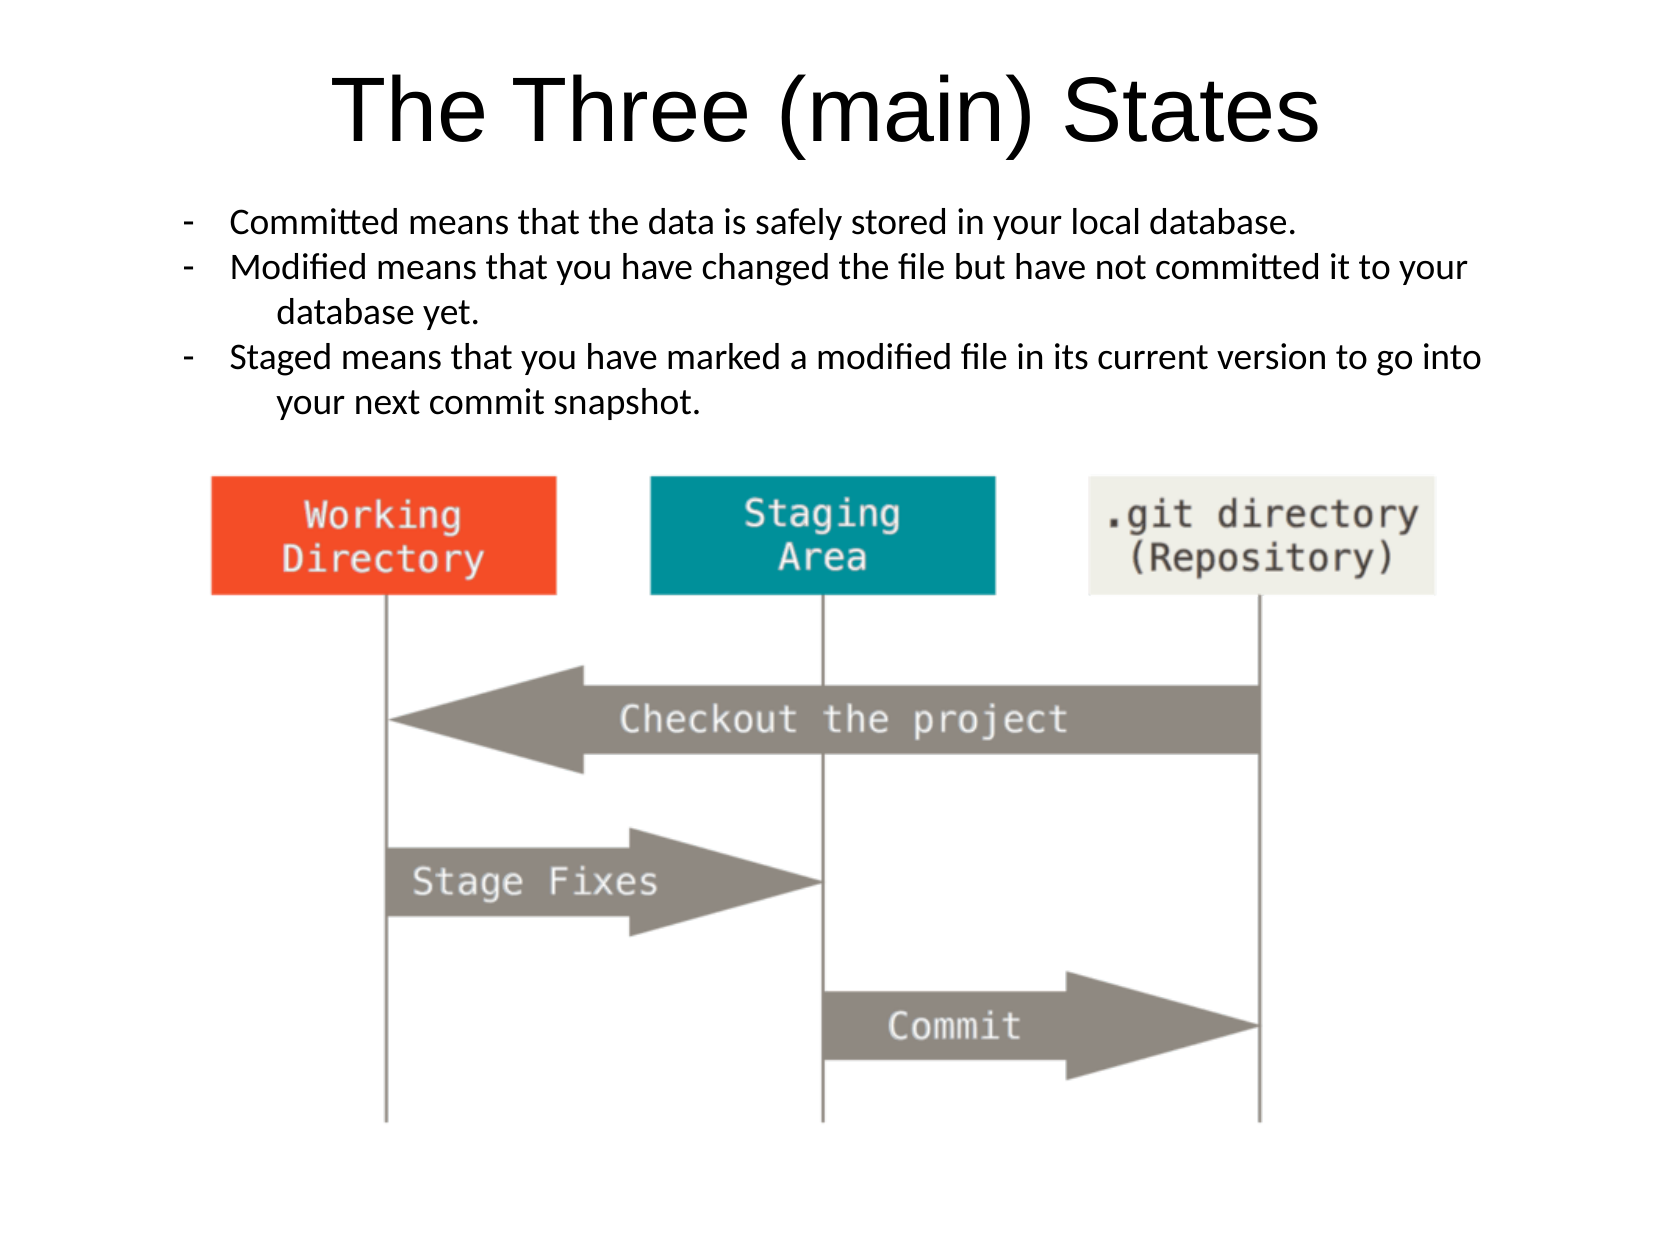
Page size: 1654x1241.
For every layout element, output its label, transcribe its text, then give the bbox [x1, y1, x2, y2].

text_box Committed means that the data is safely stored in your local database. Modified means that you have changed the file but have not committed it to your database yet. Staged means that you have marked a modified file in its current version to go into your next commit snapshot. [168, 189, 1521, 429]
picture [201, 464, 1452, 1154]
title The Three (main) States [82, 49, 1571, 157]
